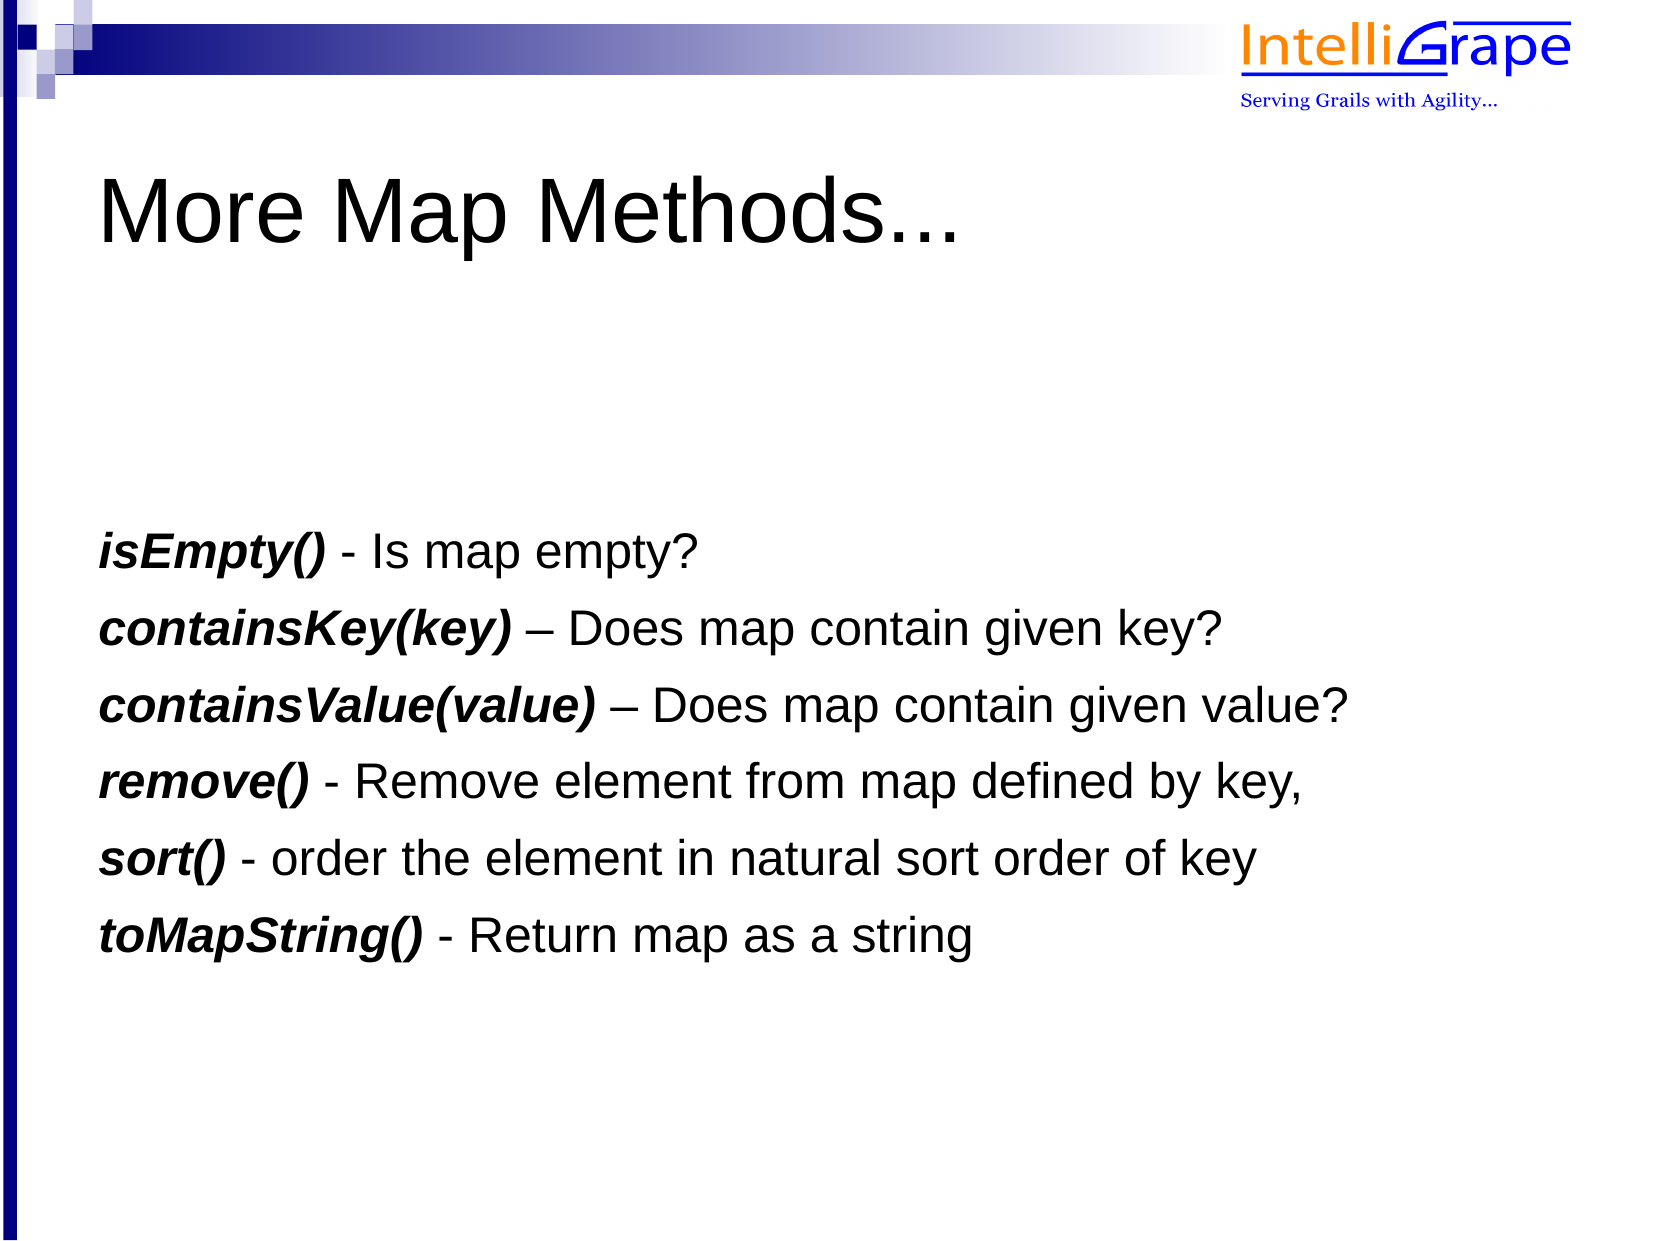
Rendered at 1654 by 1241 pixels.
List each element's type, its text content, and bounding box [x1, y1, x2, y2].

title More Map Methods... [82, 82, 1569, 330]
list isEmpty() - Is map empty? containsKey(key) – Does map contain given key? containsValue(value) – Does map contain given value? remove() - Remove element from map defined by key, sort() - order the element in natural sort order of key toMapString() - Return map as a string [82, 358, 1569, 1176]
picture [1240, 14, 1571, 111]
